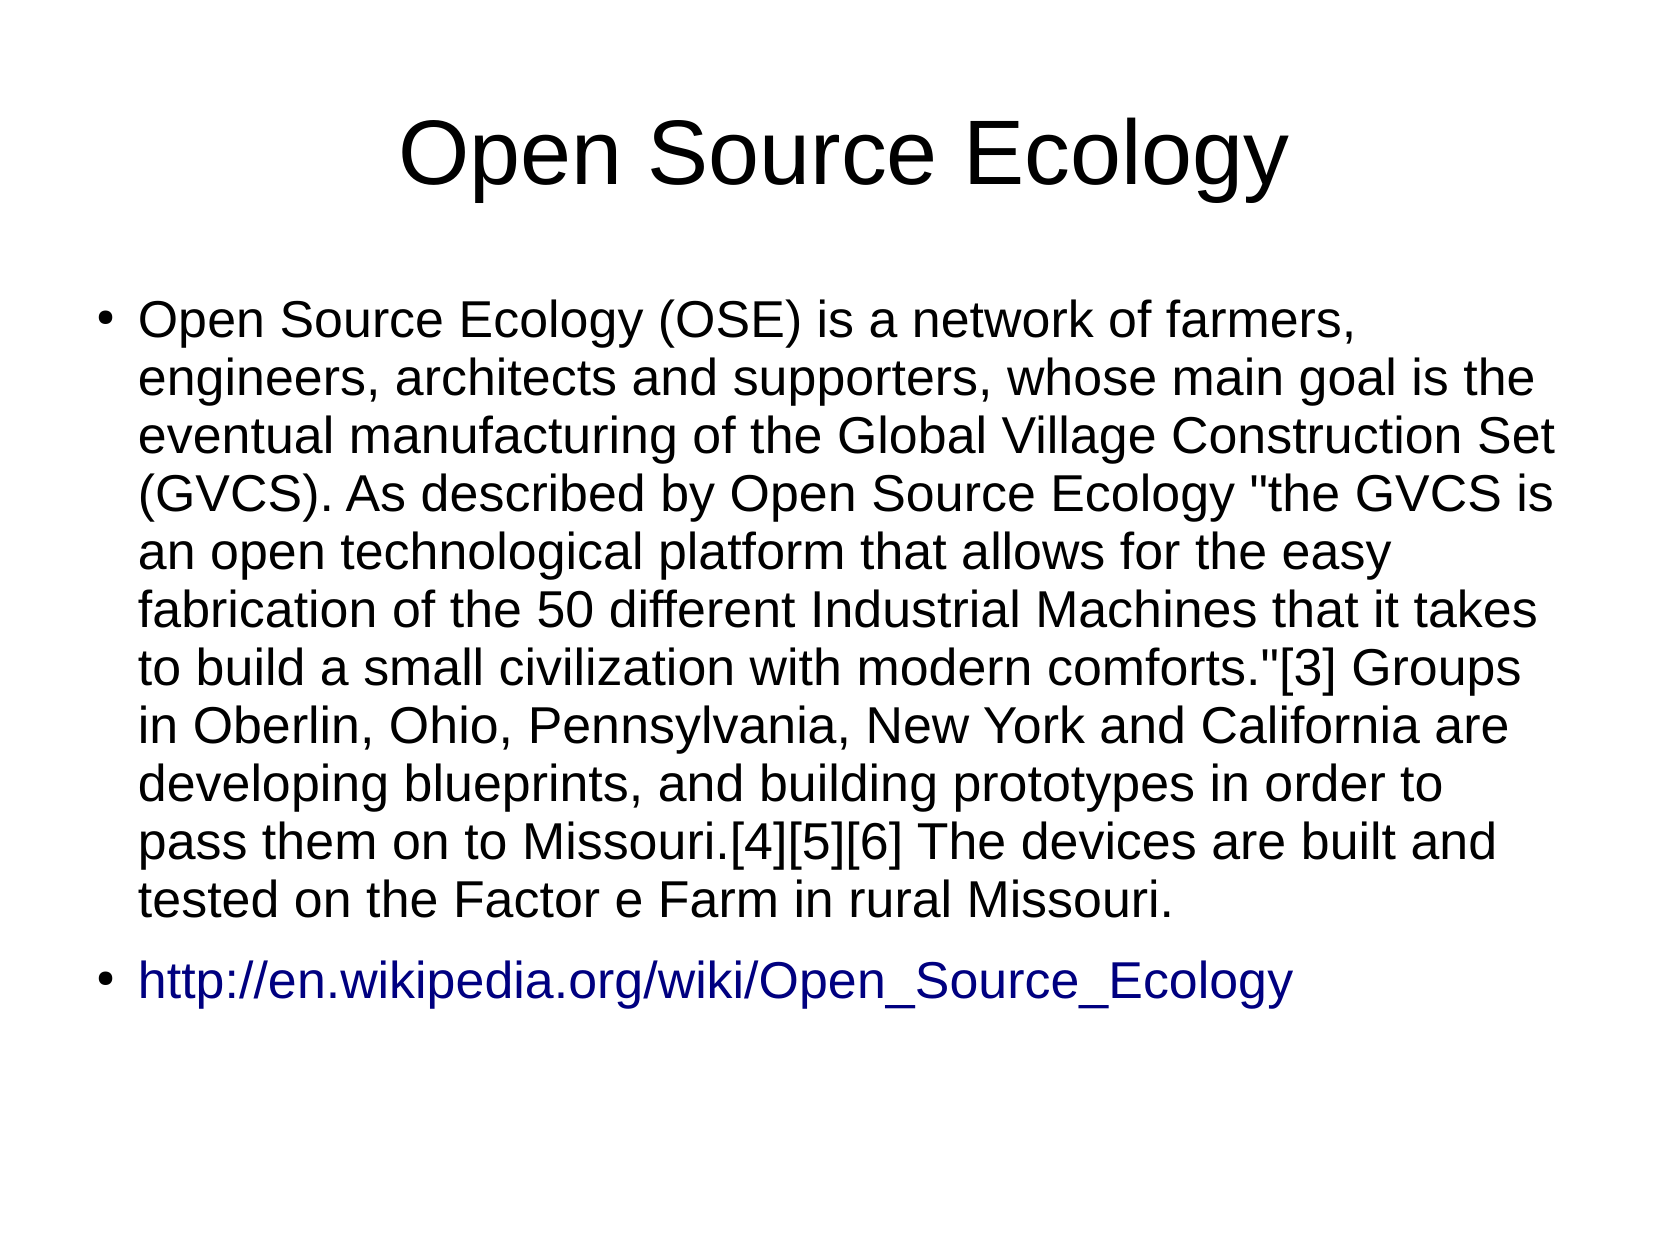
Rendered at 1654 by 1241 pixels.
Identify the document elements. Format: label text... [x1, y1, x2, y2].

list Open Source Ecology (OSE) is a network of farmers, engineers, architects and supporters, whose main goal is the eventual manufacturing of the Global Village Construction Set (GVCS). As described by Open Source Ecology "the GVCS is an open technological platform that allows for the easy fabrication of the 50 different Industrial Machines that it takes to build a small civilization with modern comforts."[3] Groups in Oberlin, Ohio, Pennsylvania, New York and California are developing blueprints, and building prototypes in order to pass them on to Missouri.[4][5][6] The devices are built and tested on the Factor e Farm in rural Missouri. http://en.wikipedia.org/wiki/Open_Source_Ecology [82, 290, 1571, 1010]
title Open Source Ecology [82, 49, 1571, 257]
